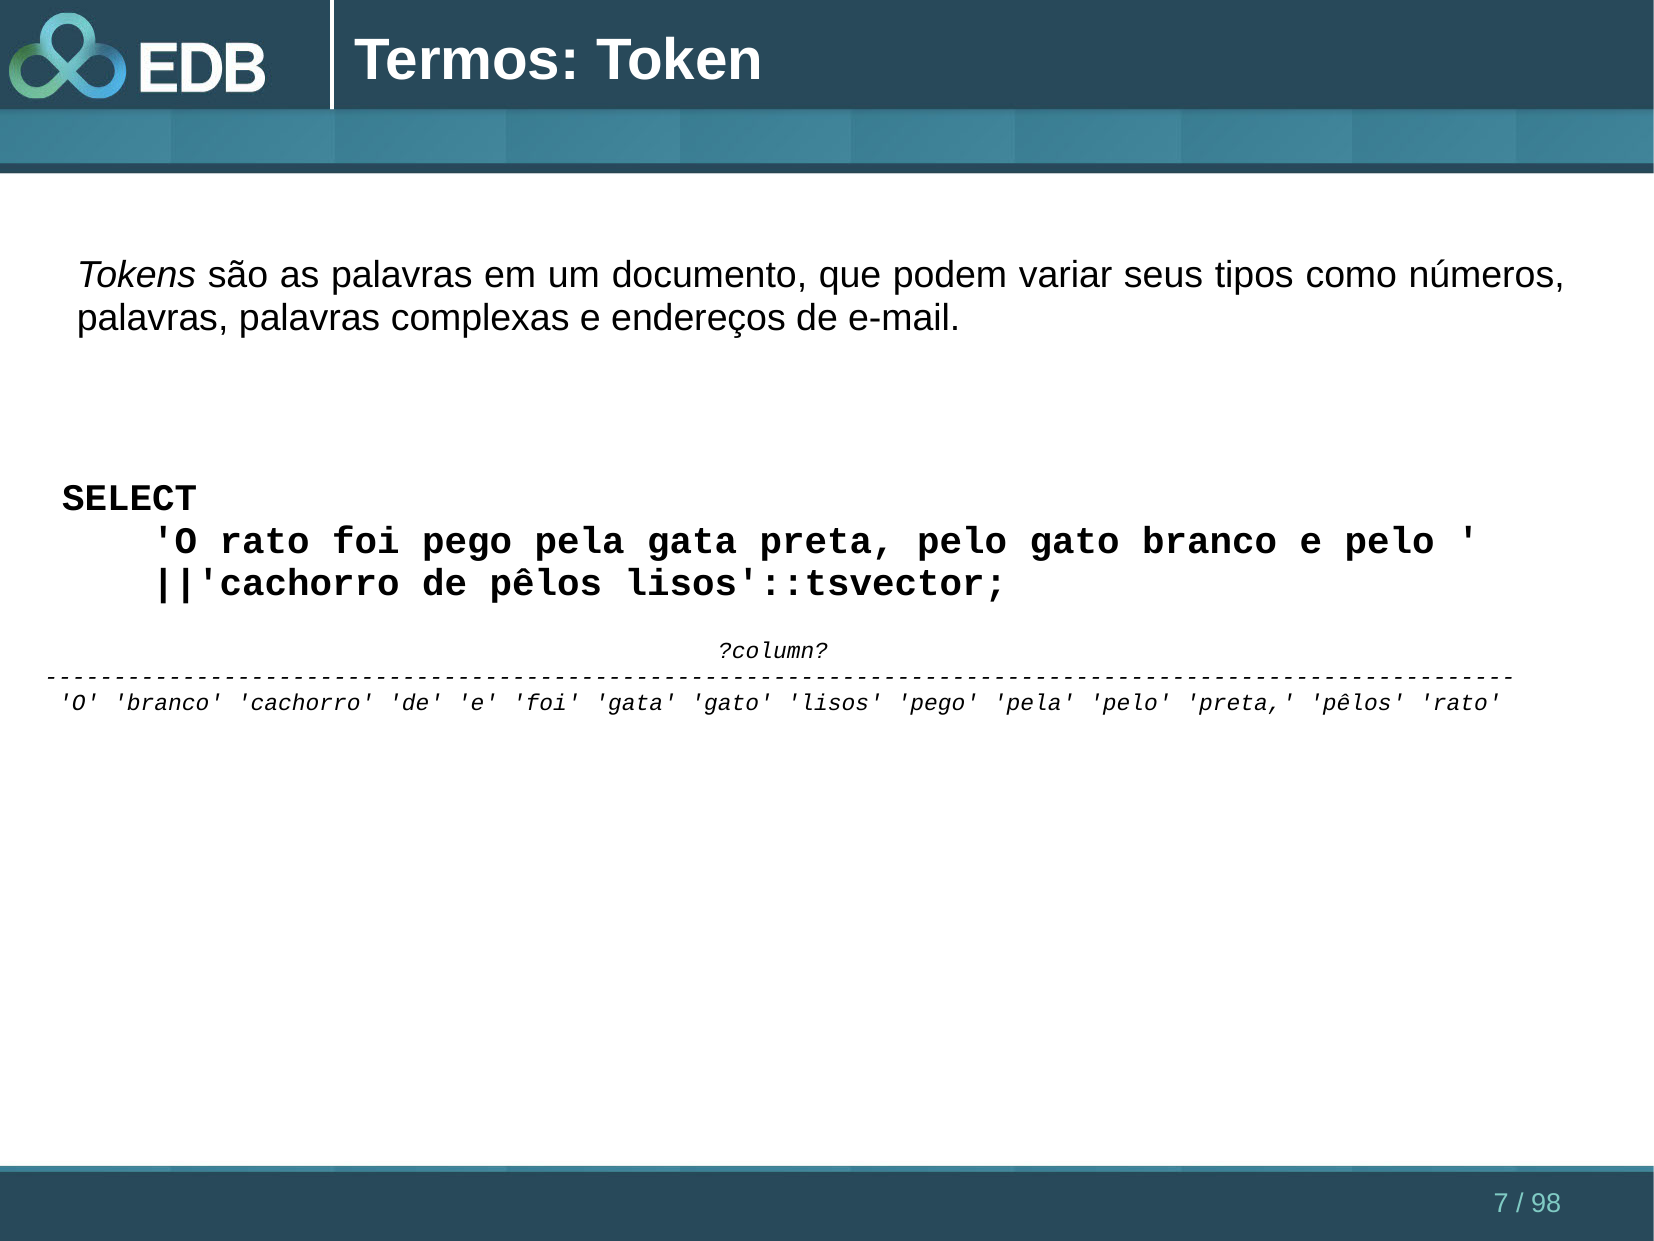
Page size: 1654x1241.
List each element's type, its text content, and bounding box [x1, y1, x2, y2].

title Termos: Token [354, 26, 1595, 92]
picture [0, 0, 1654, 1241]
list Tokens são as palavras em um documento, que podem variar seus tipos como números, palavras, palavras complexas e endereços de e-mail. [76, 253, 1565, 338]
text_box SELECT 'O rato foi pego pela gata preta, pelo gato branco e pelo ' ||'cachorro de pêlos lisos'::tsvector; [47, 472, 1565, 631]
text_box ?column? ----------------------------------------------------------------------------------------------------------- 'O' 'branco' 'cachorro' 'de' 'e' 'foi' 'gata' 'gato' 'lisos' 'pego' 'pela' 'pelo' 'preta,' 'pêlos' 'rato' [29, 631, 1625, 726]
